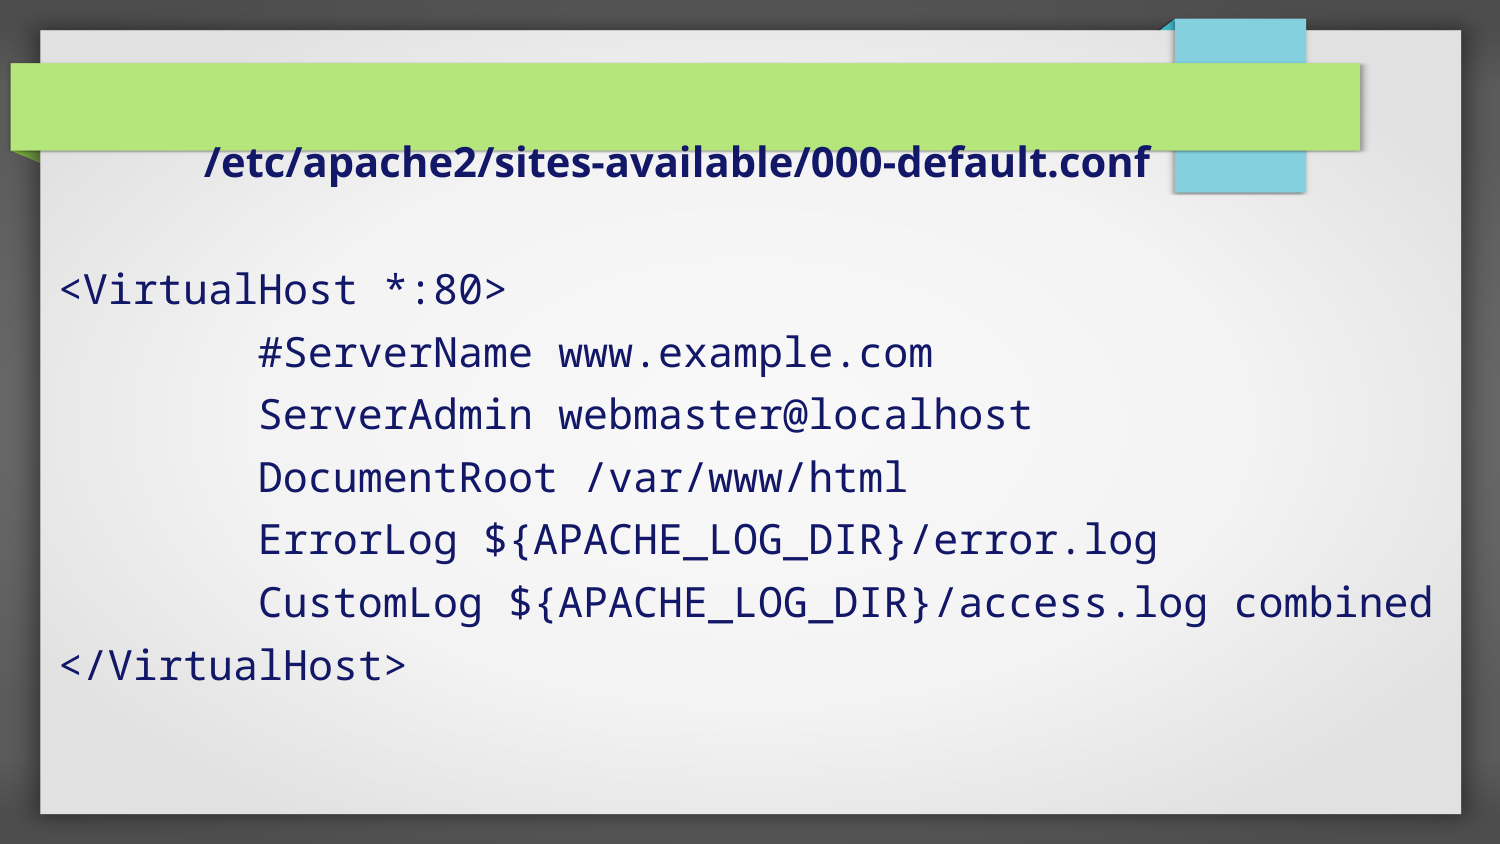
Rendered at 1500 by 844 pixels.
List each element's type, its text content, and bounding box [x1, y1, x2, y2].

list <VirtualHost *:80> #ServerName www.example.com ServerAdmin webmaster@localhost DocumentRoot /var/www/html ErrorLog ${APACHE_LOG_DIR}/error.log CustomLog ${APACHE_LOG_DIR}/access.log combined </VirtualHost> [42, 248, 1477, 497]
picture [0, 0, 1500, 844]
title /etc/apache2/sites-available/000-default.conf [188, 121, 1300, 201]
